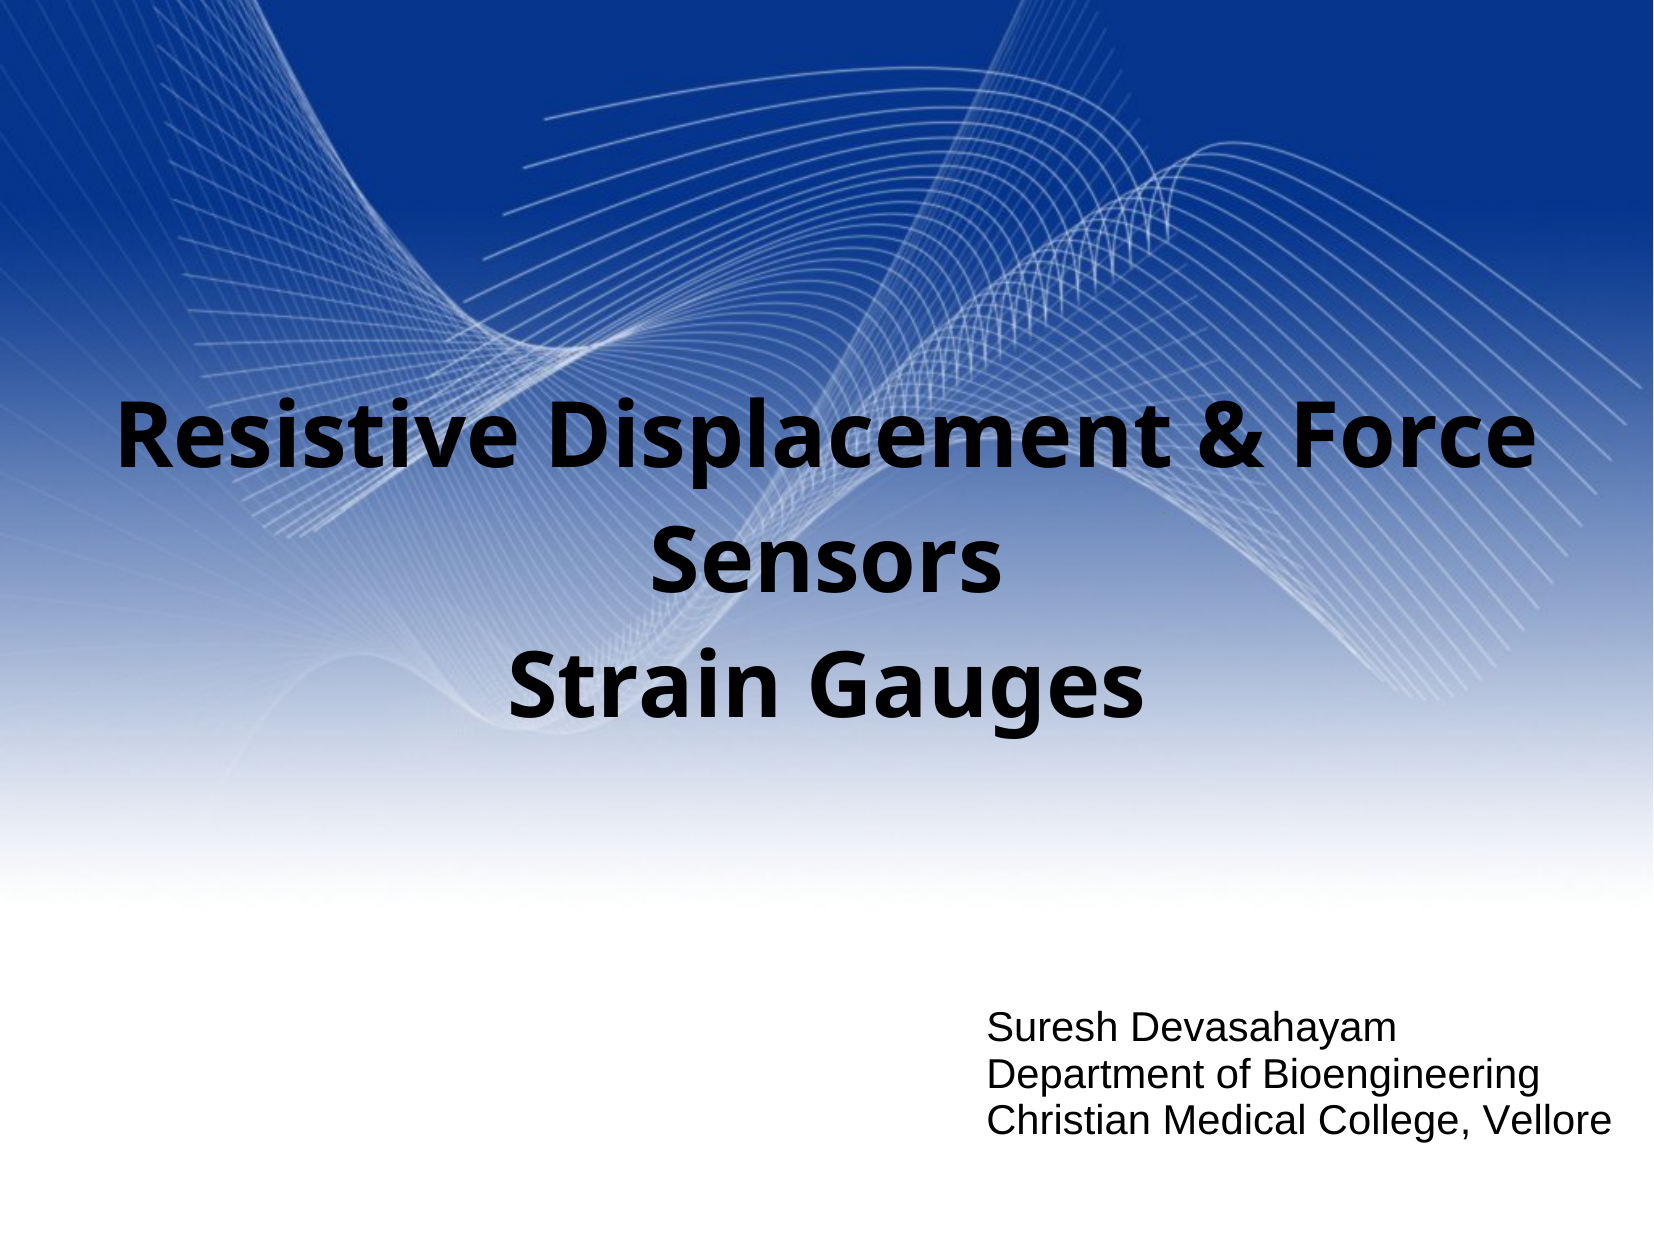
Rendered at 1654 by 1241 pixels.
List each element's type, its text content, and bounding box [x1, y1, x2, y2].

title Resistive Displacement & Force Sensors Strain Gauges [0, 368, 1653, 872]
list Suresh Devasahayam Department of Bioengineering Christian Medical College, Vellore [915, 1003, 1625, 1192]
picture [0, 0, 1654, 1241]
